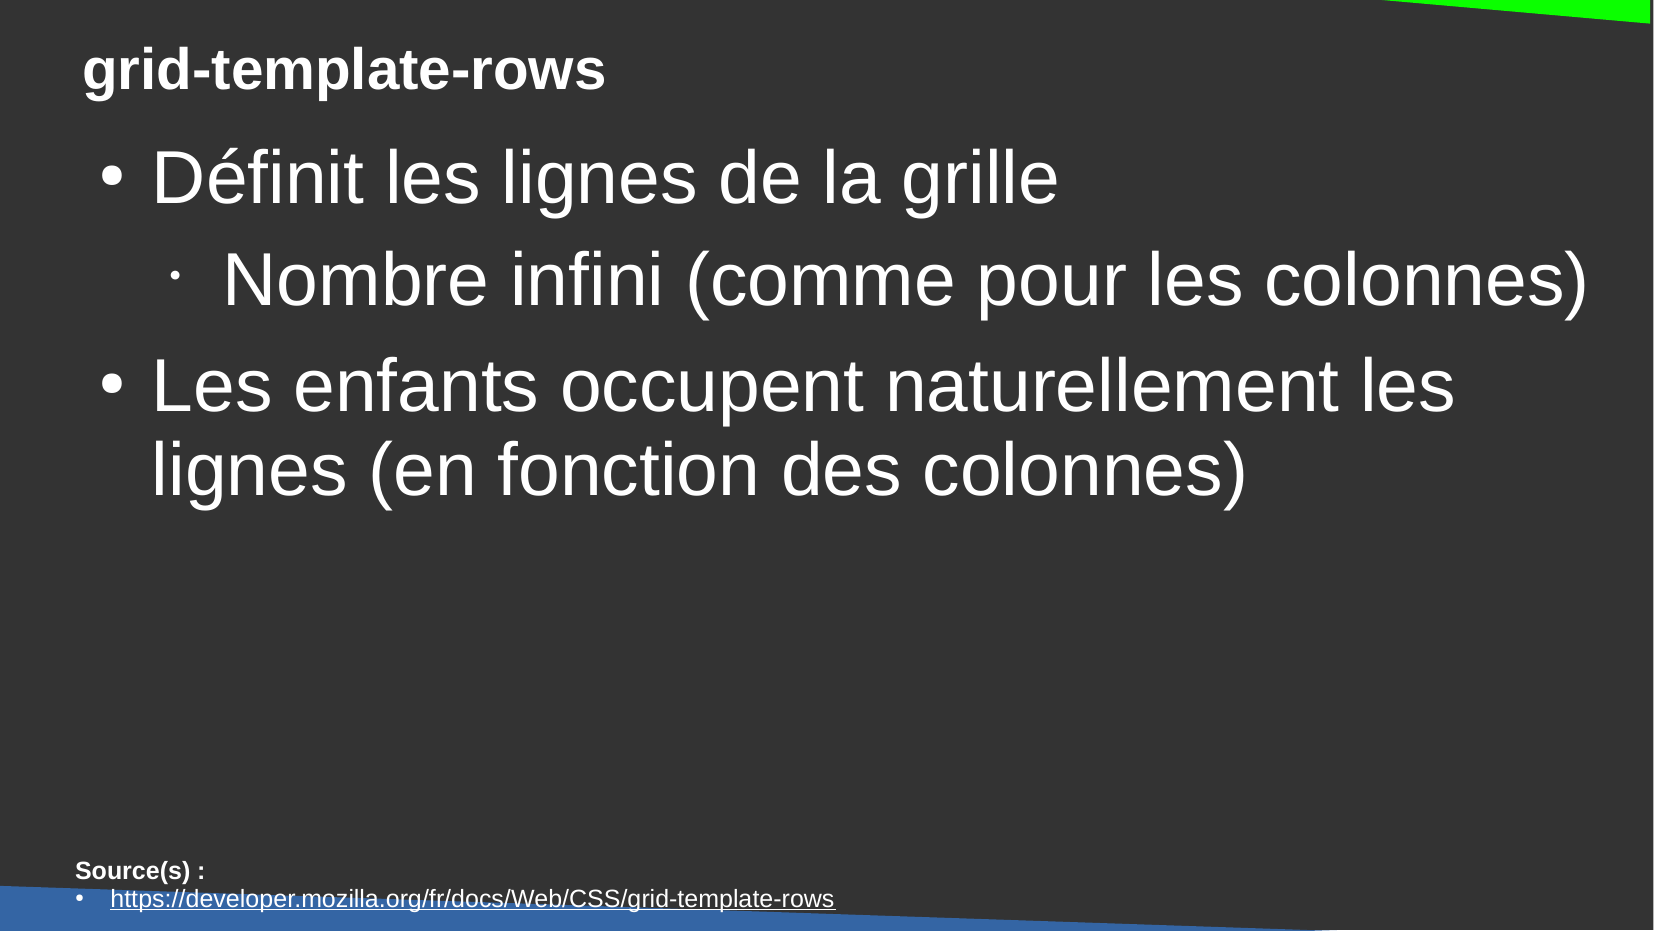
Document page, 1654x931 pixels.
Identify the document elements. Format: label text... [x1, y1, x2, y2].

text_box [1381, 0, 1651, 24]
title grid-template-rows [82, 37, 1571, 122]
text_box [0, 885, 1337, 931]
text_box Source(s) : https://developer.mozilla.org/fr/docs/Web/CSS/grid-template-rows [60, 838, 1546, 920]
list Définit les lignes de la grille Nombre infini (comme pour les colonnes) Les enfants occupent naturellement les lignes (en fonction des colonnes) [80, 135, 1620, 626]
